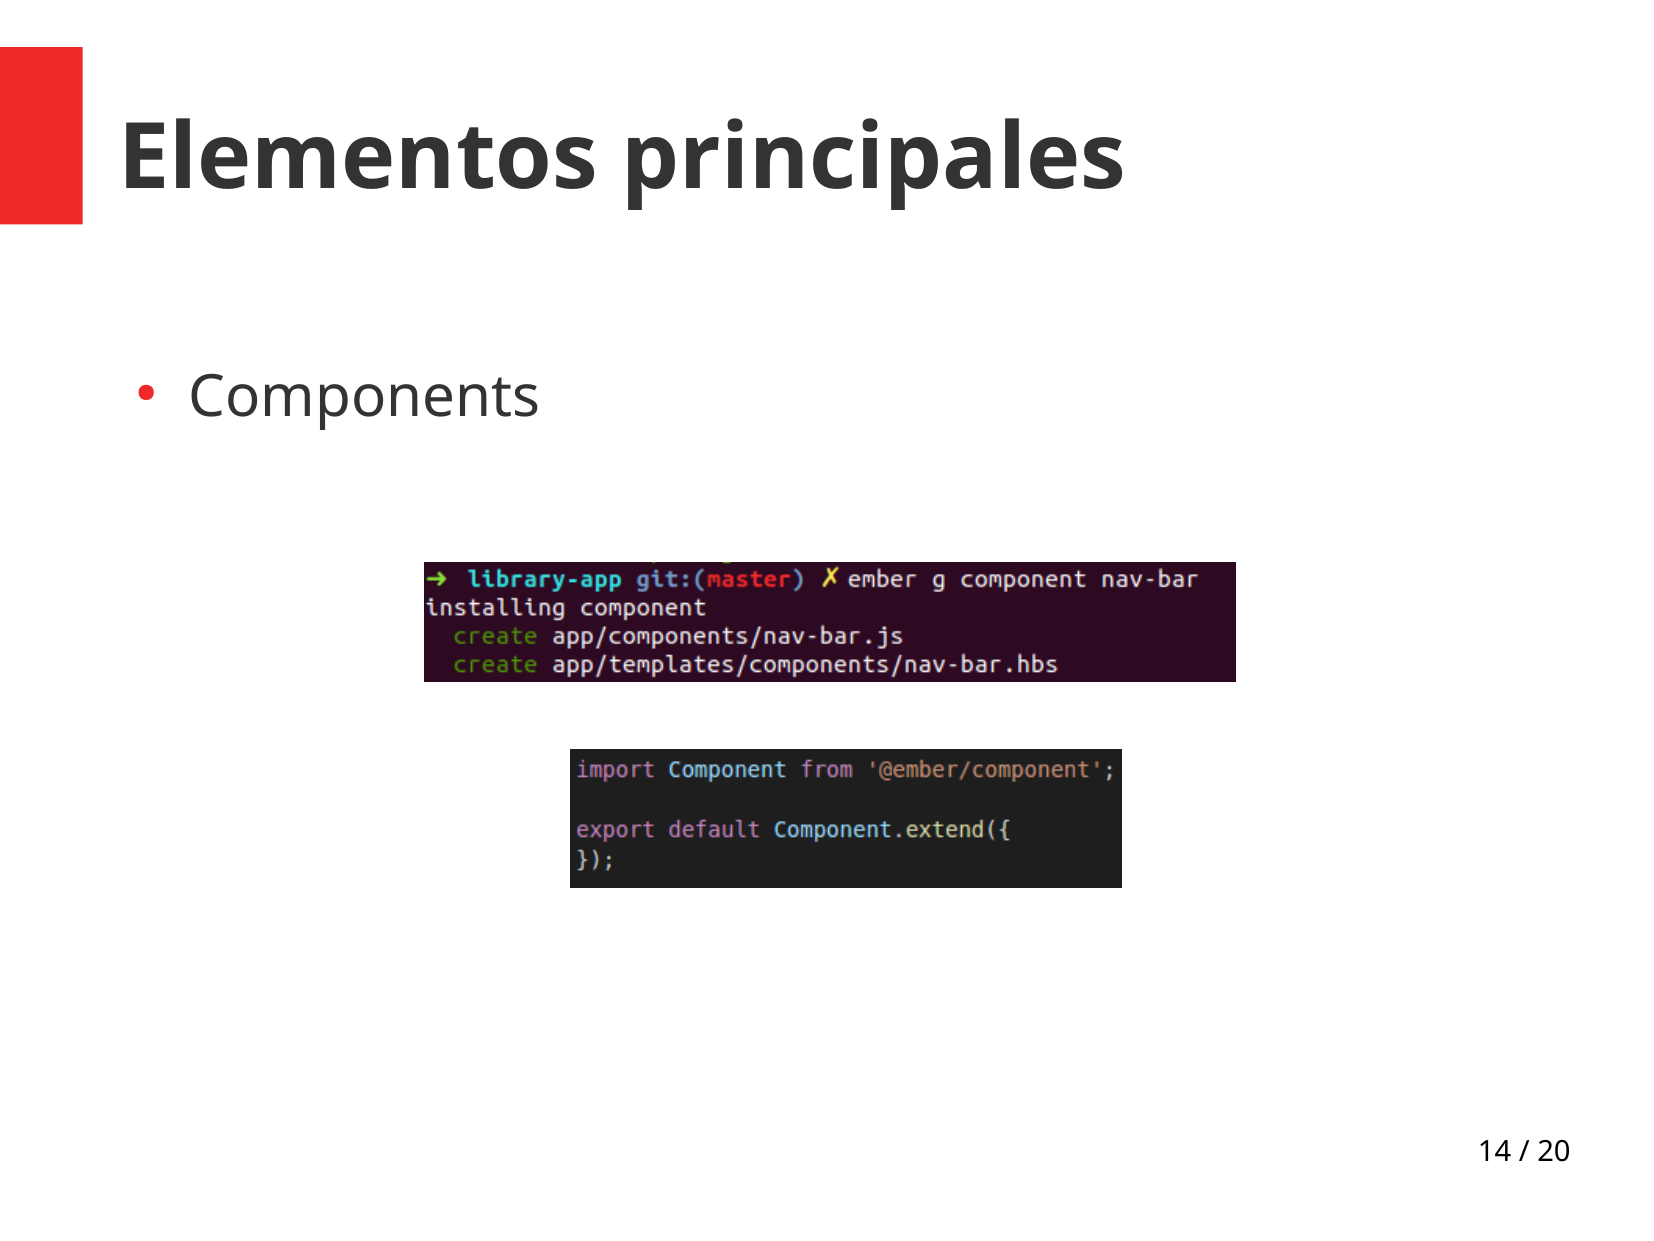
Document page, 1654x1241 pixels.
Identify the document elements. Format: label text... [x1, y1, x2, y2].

list Components [118, 354, 1536, 1074]
title Elementos principales [118, 49, 1571, 257]
picture [570, 749, 1122, 888]
picture [424, 562, 1236, 682]
